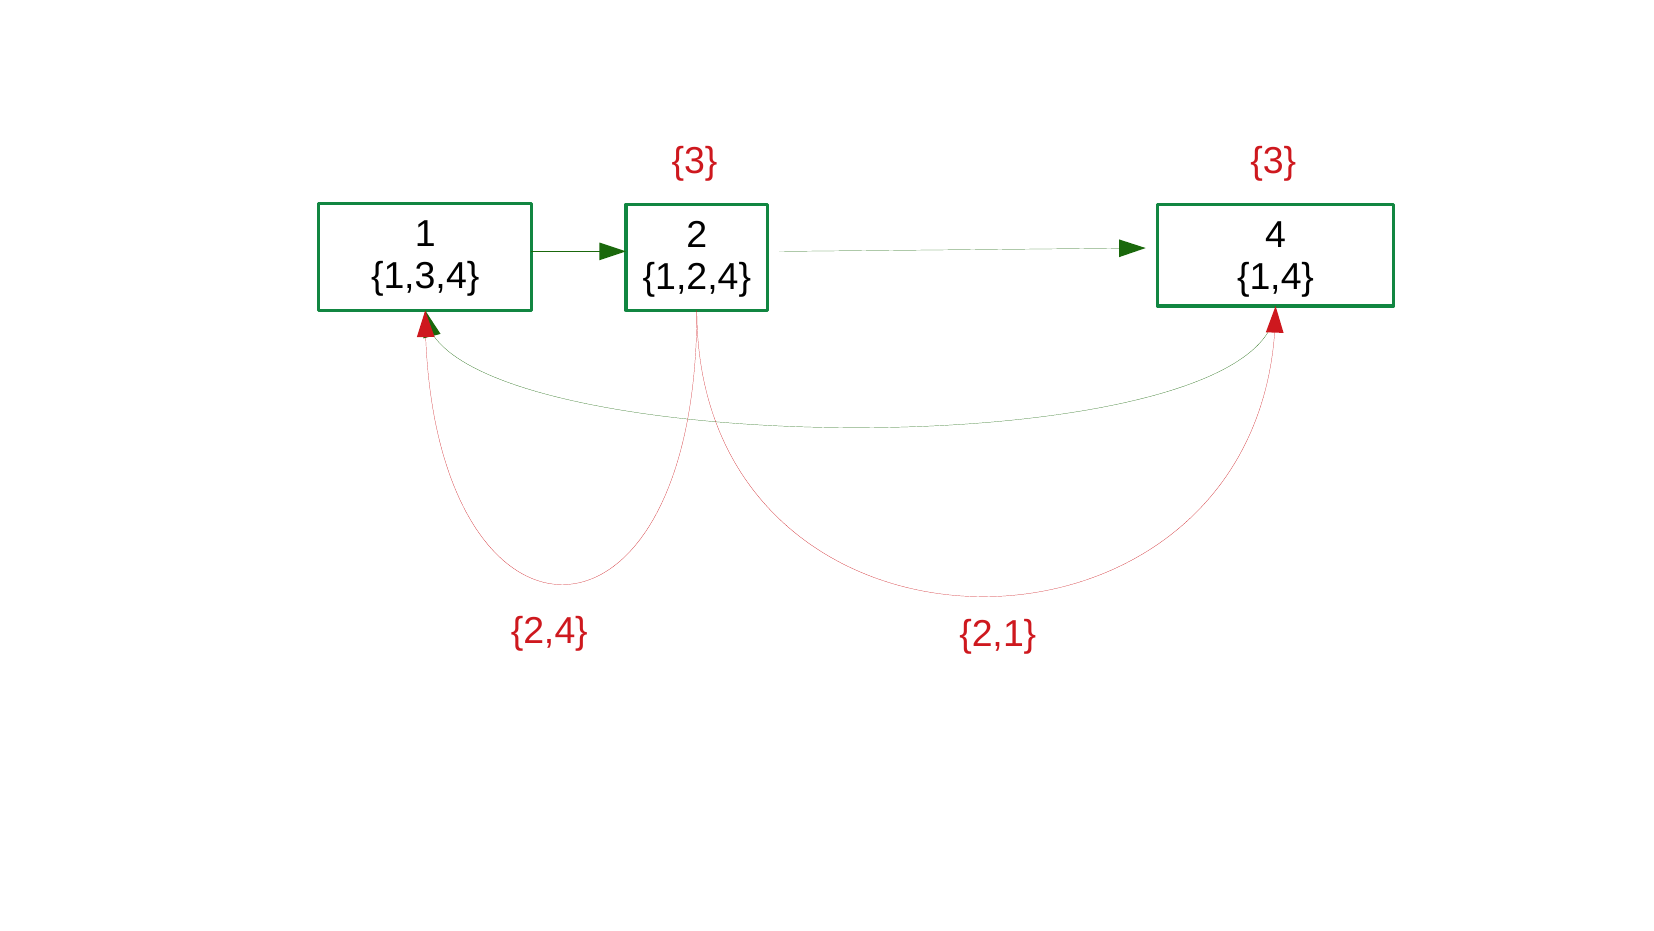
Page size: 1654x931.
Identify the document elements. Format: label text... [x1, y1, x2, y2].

text_box {2,1} [944, 604, 1052, 662]
text_box 4 {1,4} [1157, 204, 1394, 307]
text_box {3} [1235, 132, 1312, 189]
text_box {2,4} [496, 602, 603, 660]
text_box 2 {1,2,4} [625, 204, 768, 311]
text_box 1 {1,3,4} [318, 203, 532, 311]
text_box {3} [656, 132, 733, 189]
